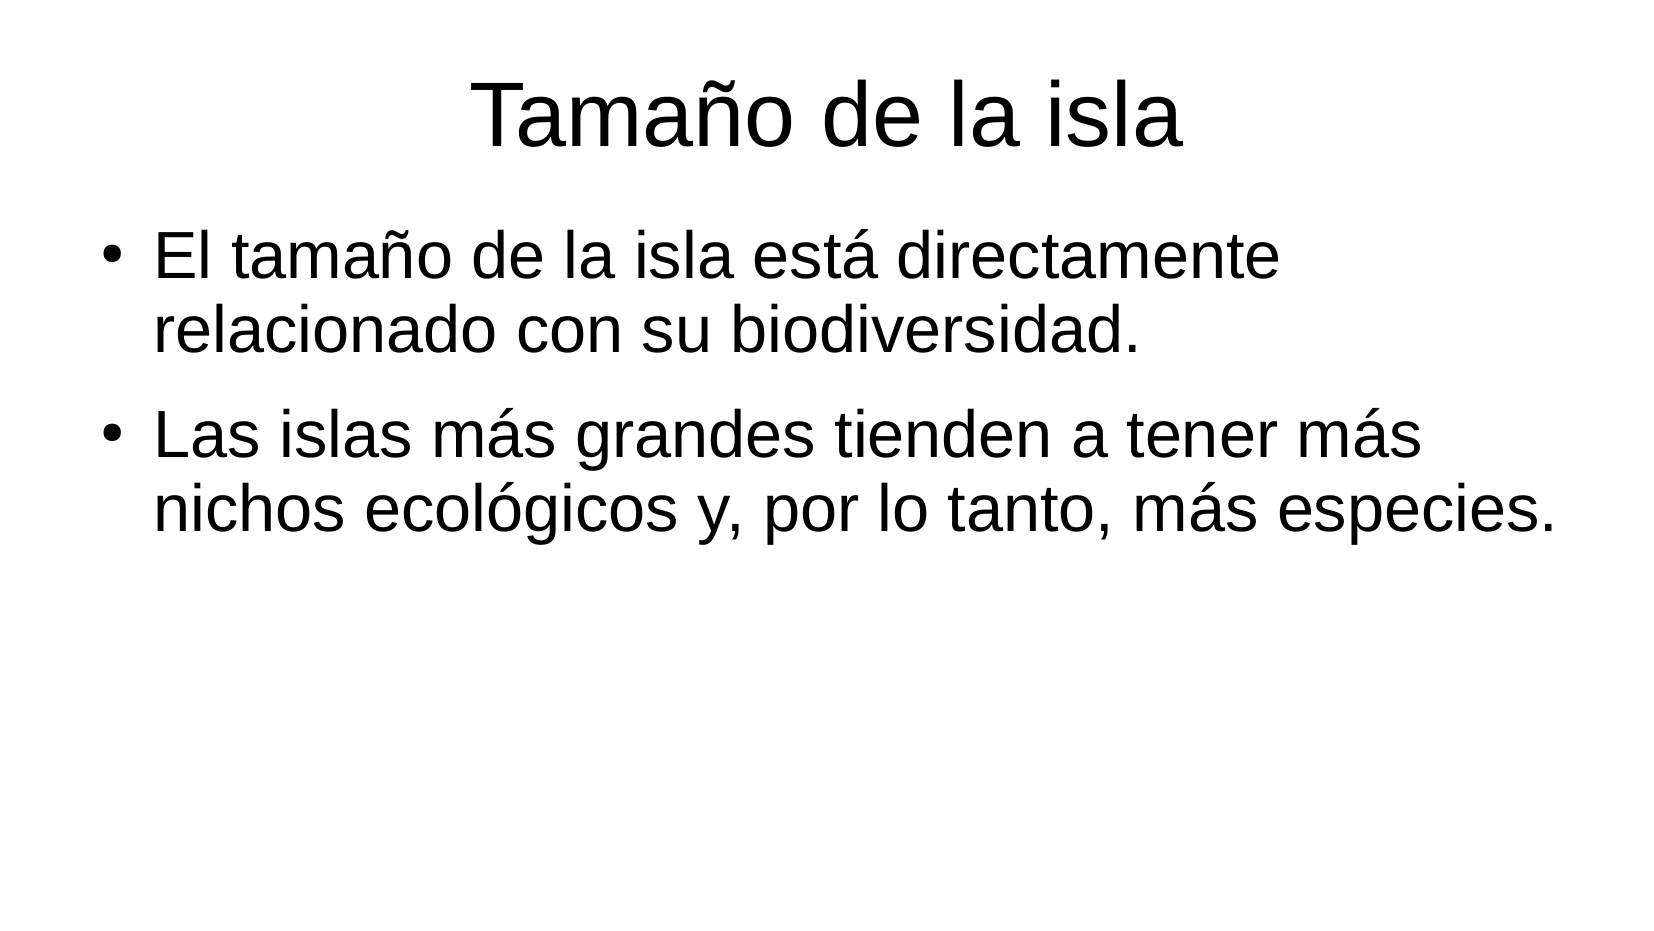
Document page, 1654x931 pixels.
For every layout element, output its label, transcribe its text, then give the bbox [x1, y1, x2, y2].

title Tamaño de la isla [82, 37, 1571, 193]
list El tamaño de la isla está directamente relacionado con su biodiversidad. Las islas más grandes tienden a tener más nichos ecológicos y, por lo tanto, más especies. [82, 217, 1571, 758]
